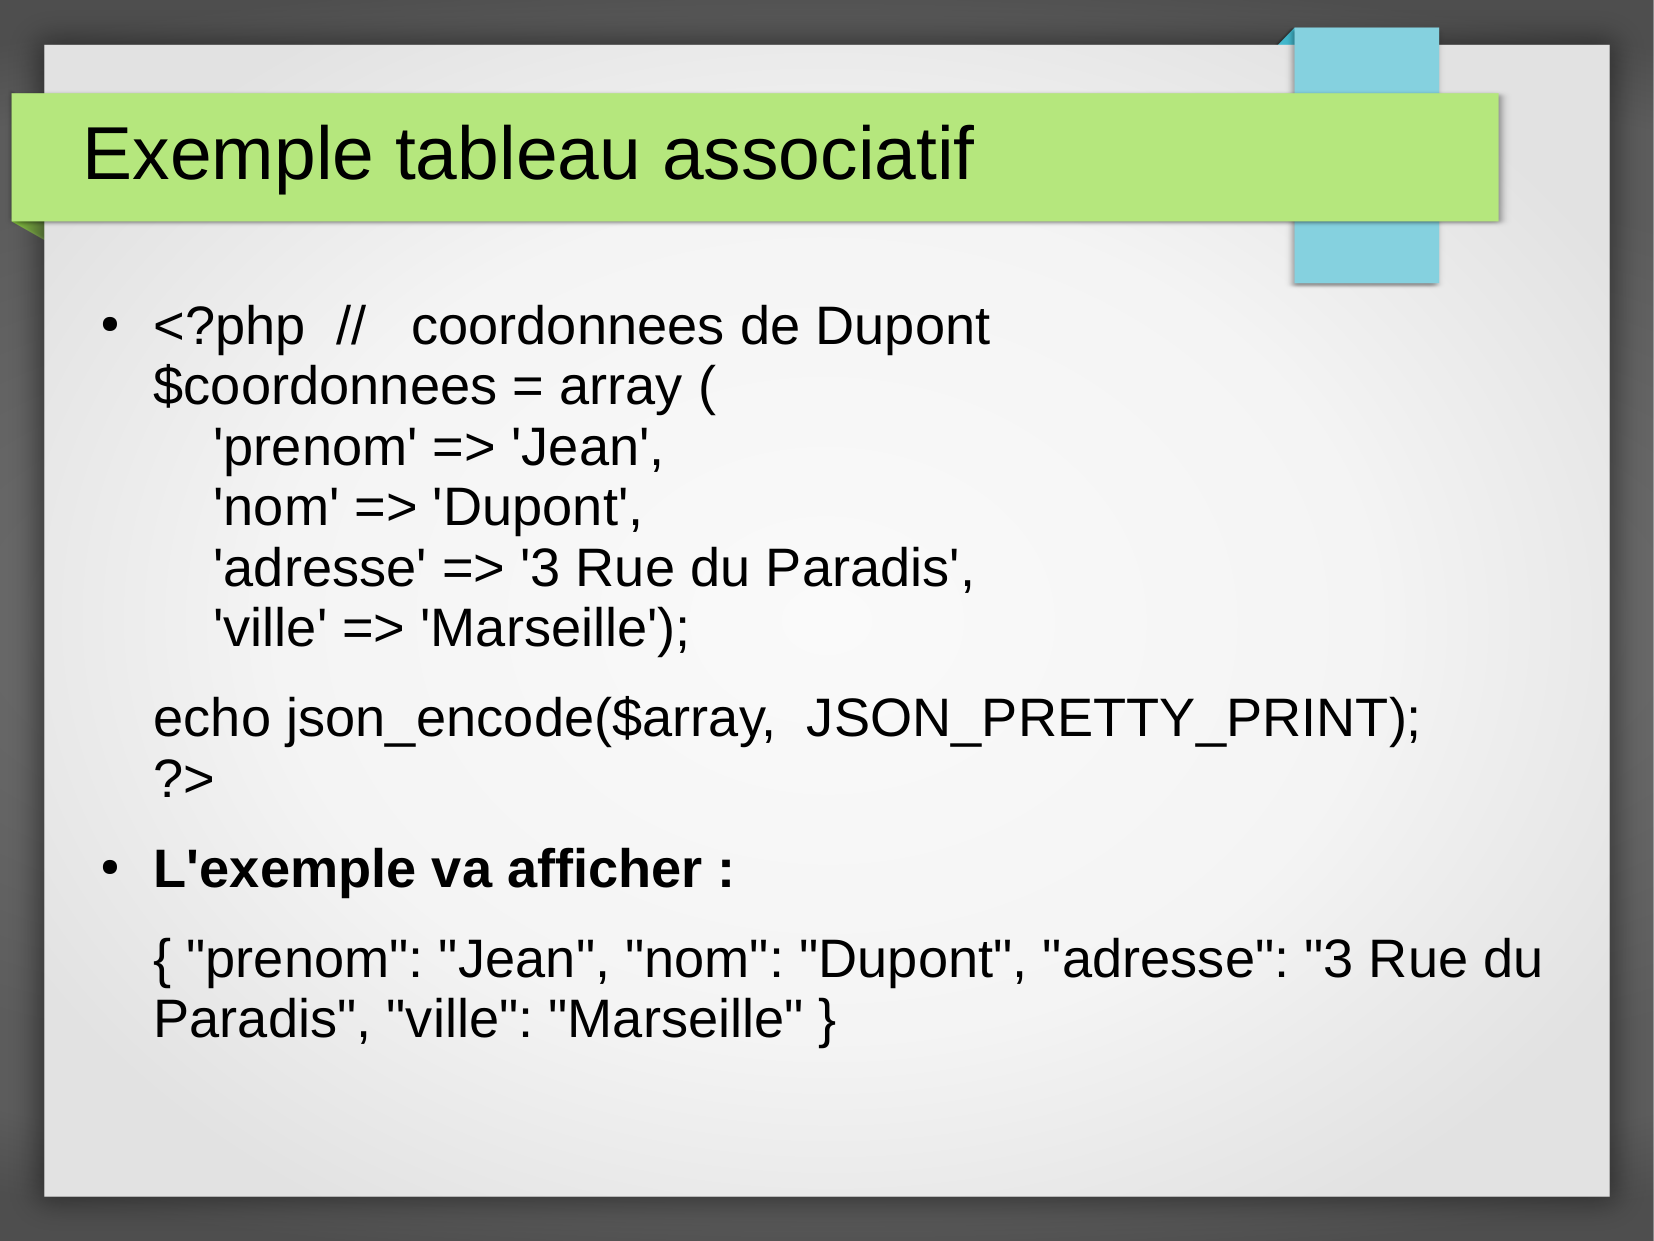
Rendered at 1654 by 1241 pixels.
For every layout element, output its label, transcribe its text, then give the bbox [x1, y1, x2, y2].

picture [0, 0, 1654, 1241]
title Exemple tableau associatif [82, 94, 1264, 213]
list <?php // coordonnees de Dupont $coordonnees = array ( 'prenom' => 'Jean', 'nom' => 'Dupont', 'adresse' => '3 Rue du Paradis', 'ville' => 'Marseille'); echo json_encode($array, JSON_PRETTY_PRINT); ?> L'exemple va afficher : { "prenom": "Jean", "nom": "Dupont", "adresse": "3 Rue du Paradis", "ville": "Marseille" } [82, 295, 1571, 1152]
